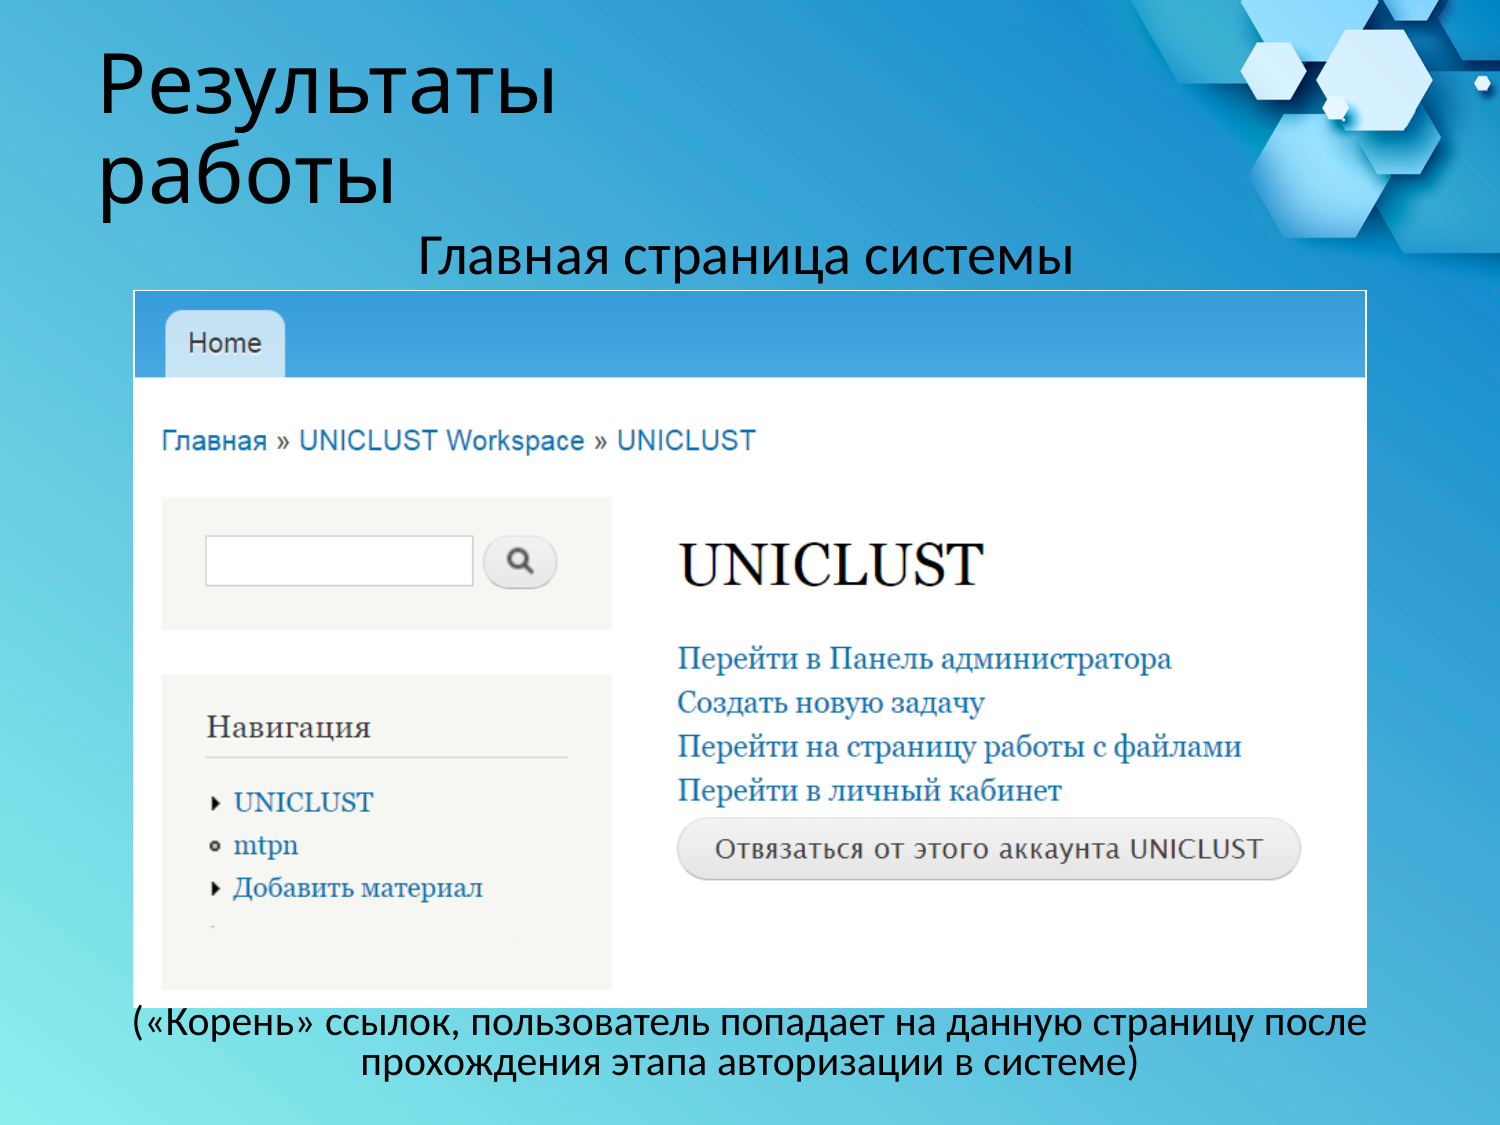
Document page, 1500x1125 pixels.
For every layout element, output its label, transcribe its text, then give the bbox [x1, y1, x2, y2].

list Главная страница системы [101, 216, 1393, 316]
text_box («Корень» ссылок, пользователь попадает на данную страницу после прохождения этапа авторизации в системе) [104, 995, 1396, 1095]
picture [134, 291, 1366, 995]
title Результаты работы [81, 34, 806, 230]
